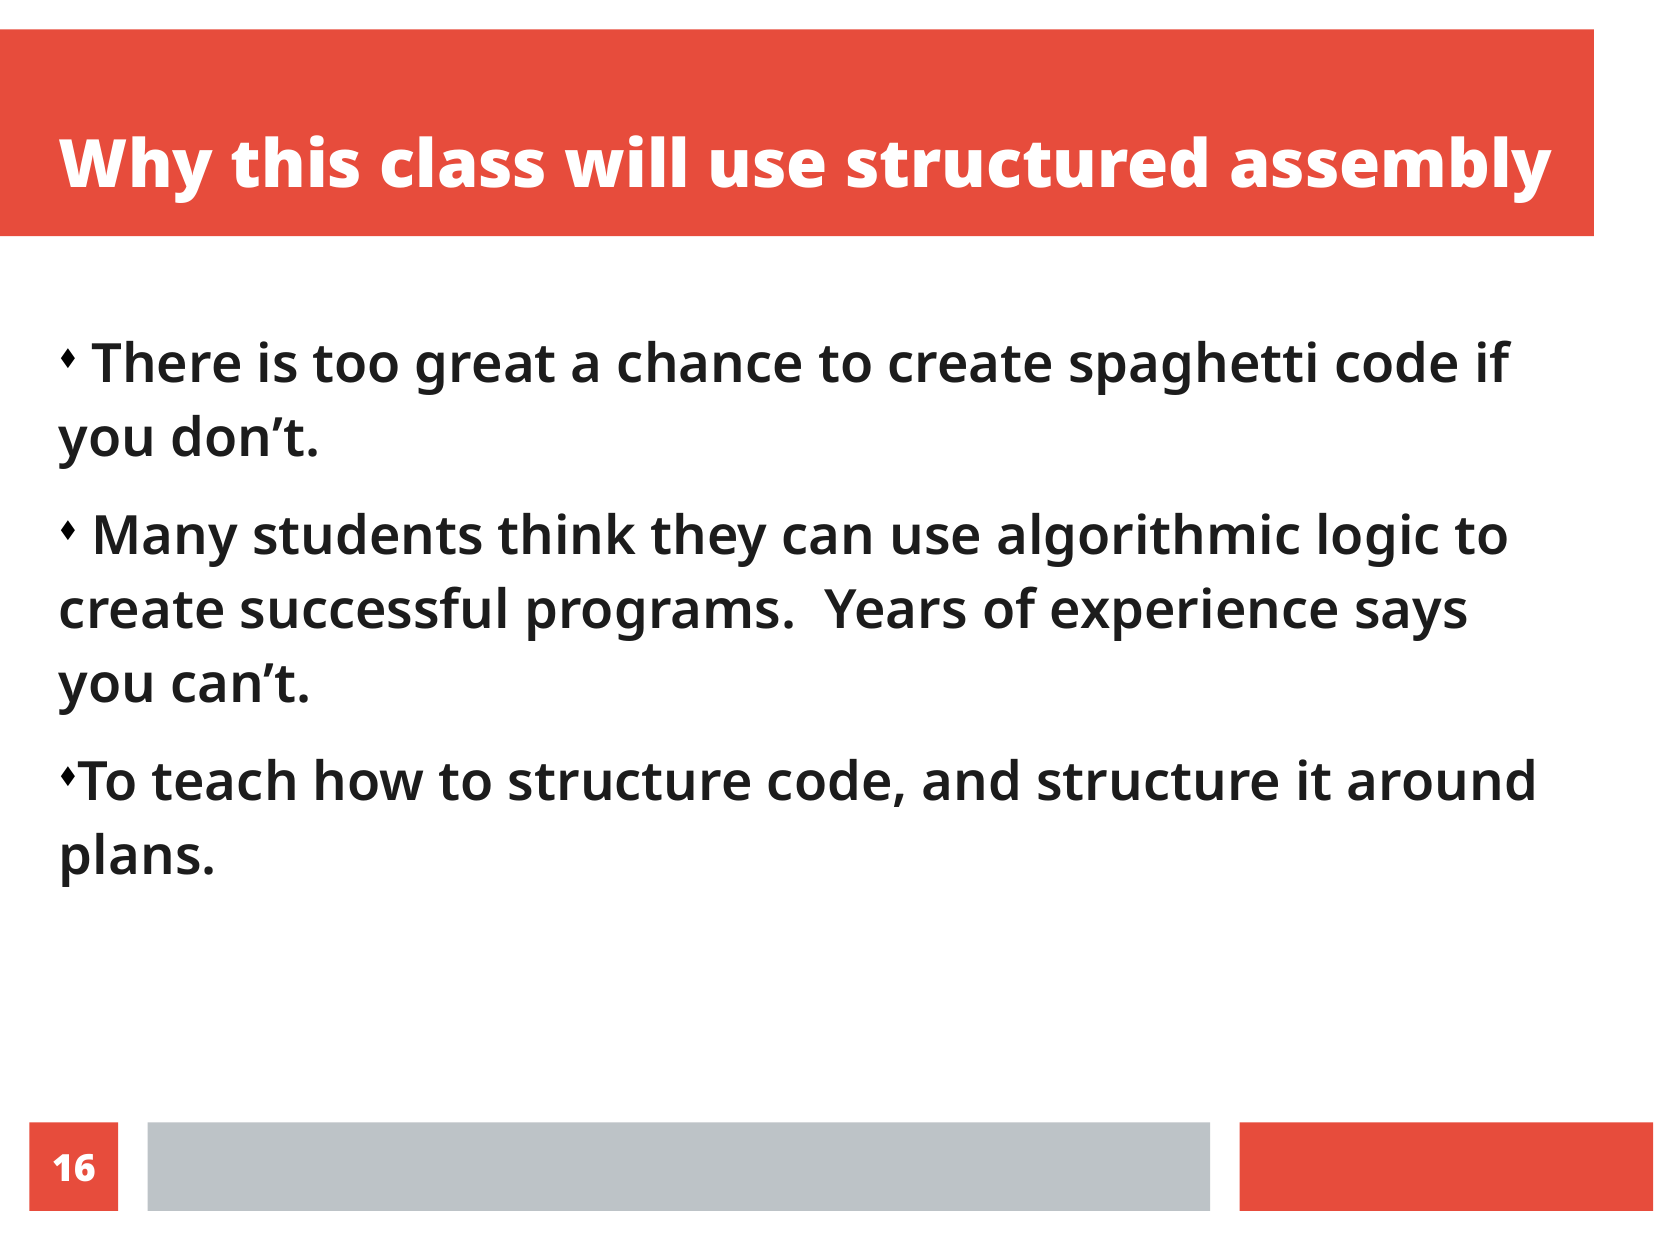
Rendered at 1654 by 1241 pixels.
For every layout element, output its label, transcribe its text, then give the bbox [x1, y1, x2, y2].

title Why this class will use structured assembly [58, 59, 1594, 207]
list There is too great a chance to create spaghetti code if you don’t. Many students think they can use algorithmic logic to create successful programs. Years of experience says you can’t. To teach how to structure code, and structure it around plans. [58, 324, 1565, 1093]
